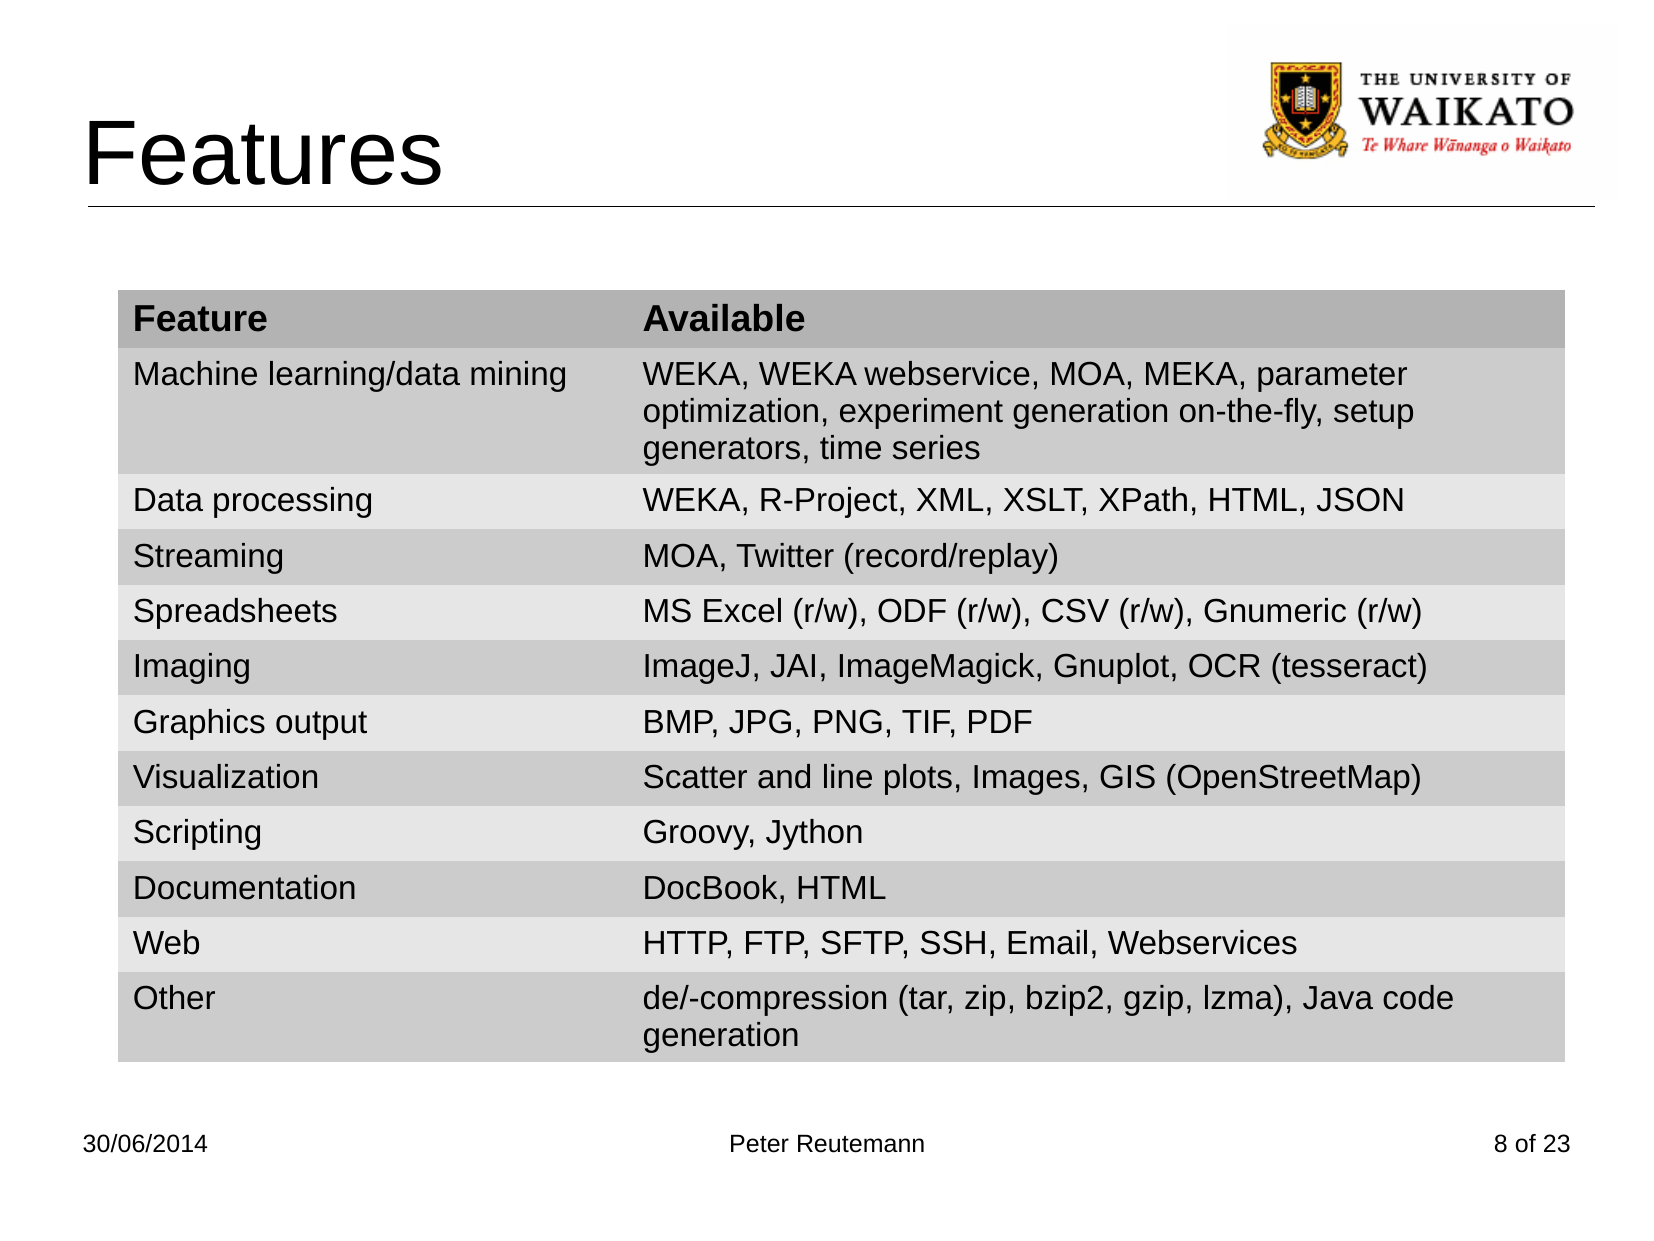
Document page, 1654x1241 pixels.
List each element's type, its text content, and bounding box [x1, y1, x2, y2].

title Features [82, 49, 1571, 257]
table_header Feature [118, 290, 628, 348]
table_cell Streaming [118, 529, 628, 585]
table_cell WEKA, R-Project, XML, XSLT, XPath, HTML, JSON [628, 474, 1565, 529]
table_cell Documentation [118, 861, 628, 917]
table_cell Visualization [118, 751, 628, 806]
table_cell Scripting [118, 806, 628, 861]
table_cell Groovy, Jython [628, 806, 1565, 861]
table_cell Machine learning/data mining [118, 348, 628, 474]
picture [1228, 24, 1619, 201]
table_cell MOA, Twitter (record/replay) [628, 529, 1565, 585]
table_cell Web [118, 917, 628, 972]
table_cell Spreadsheets [118, 585, 628, 640]
table_cell ImageJ, JAI, ImageMagick, Gnuplot, OCR (tesseract) [628, 640, 1565, 695]
table_cell WEKA, WEKA webservice, MOA, MEKA, parameter optimization, experiment generation on-the-fly, setup generators, time series [628, 348, 1565, 474]
table_cell HTTP, FTP, SFTP, SSH, Email, Webservices [628, 917, 1565, 972]
table_cell MS Excel (r/w), ODF (r/w), CSV (r/w), Gnumeric (r/w) [628, 585, 1565, 640]
table_cell Scatter and line plots, Images, GIS (OpenStreetMap) [628, 751, 1565, 806]
table_cell Graphics output [118, 695, 628, 751]
table_header Available [628, 290, 1565, 348]
table_cell Data processing [118, 474, 628, 529]
table_cell Other [118, 972, 628, 1062]
table_cell de/-compression (tar, zip, bzip2, gzip, lzma), Java code generation [628, 972, 1565, 1062]
table_cell Imaging [118, 640, 628, 695]
table_cell DocBook, HTML [628, 861, 1565, 917]
table_cell BMP, JPG, PNG, TIF, PDF [628, 695, 1565, 751]
